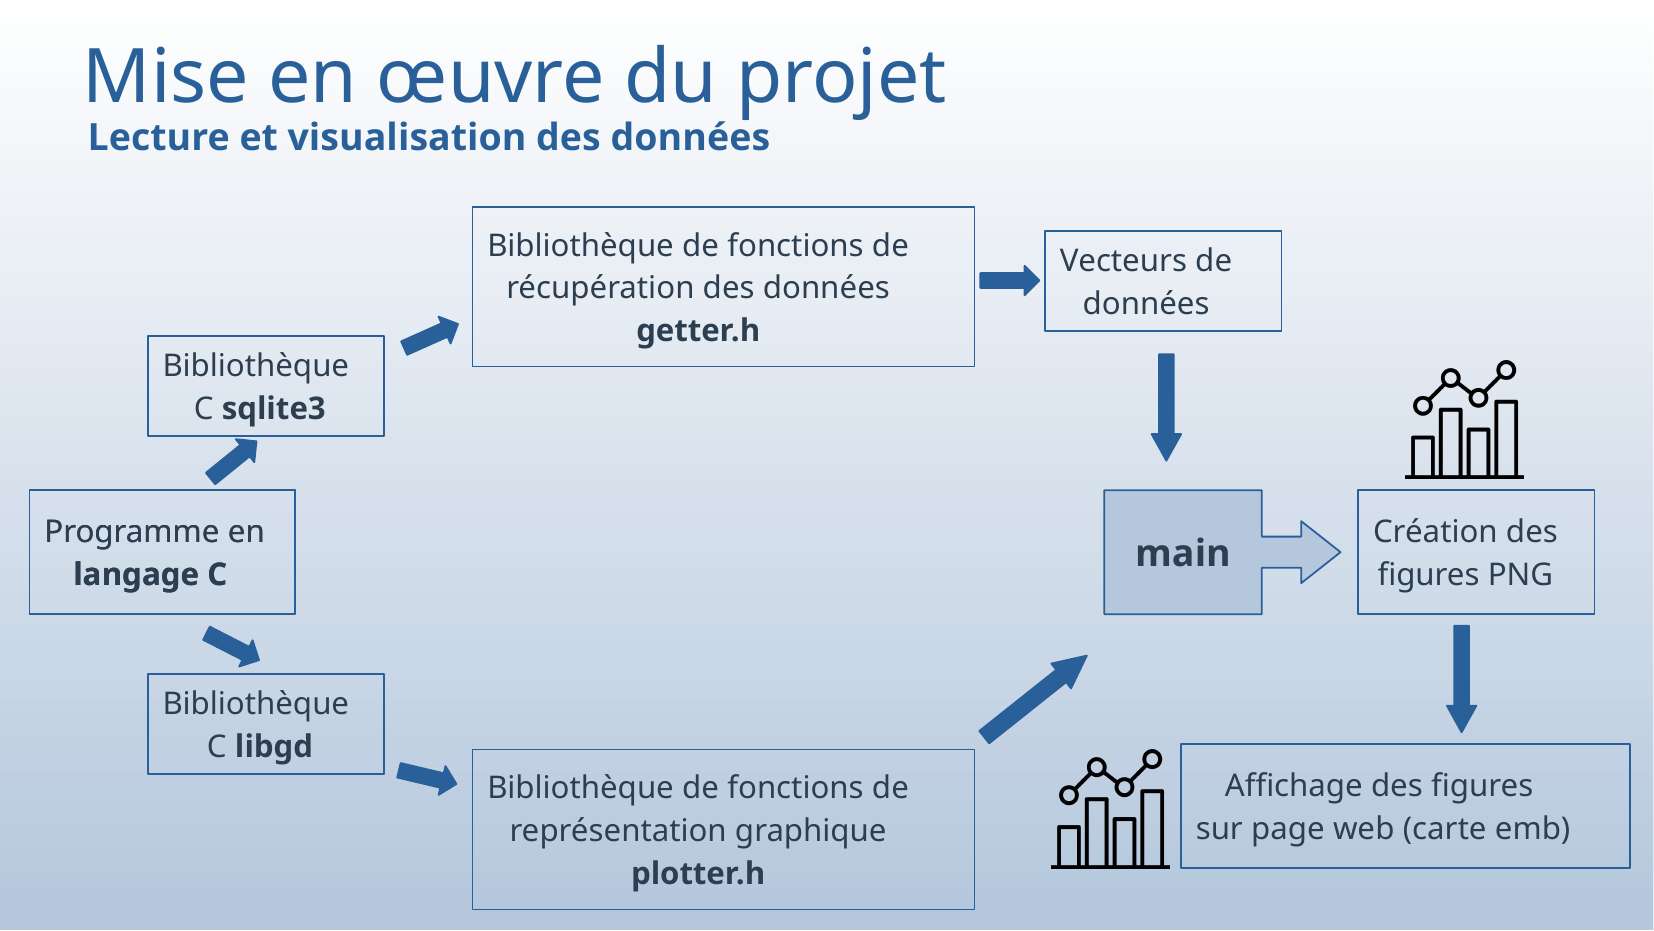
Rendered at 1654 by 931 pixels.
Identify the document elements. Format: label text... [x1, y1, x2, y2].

text_box Bibliothèque de fonctions de récupération des données getter.h [472, 206, 975, 367]
picture [1051, 749, 1170, 869]
picture [1405, 360, 1524, 479]
text_box Bibliothèque C libgd [147, 680, 384, 768]
text_box main [1104, 490, 1341, 615]
text_box Vecteurs de données [1045, 237, 1282, 325]
text_box Bibliothèque de fonctions de représentation graphique plotter.h [472, 749, 975, 910]
text_box Affichage des figures sur page web (carte emb) [1181, 744, 1630, 868]
text_box Programme en langage C [29, 490, 296, 615]
text_box [59, 224, 1595, 931]
text_box Lecture et visualisation des données [0, 106, 863, 165]
title Mise en œuvre du projet [82, 0, 1571, 151]
text_box Bibliothèque C sqlite3 [147, 342, 384, 430]
text_box Création des figures PNG [1358, 490, 1595, 615]
